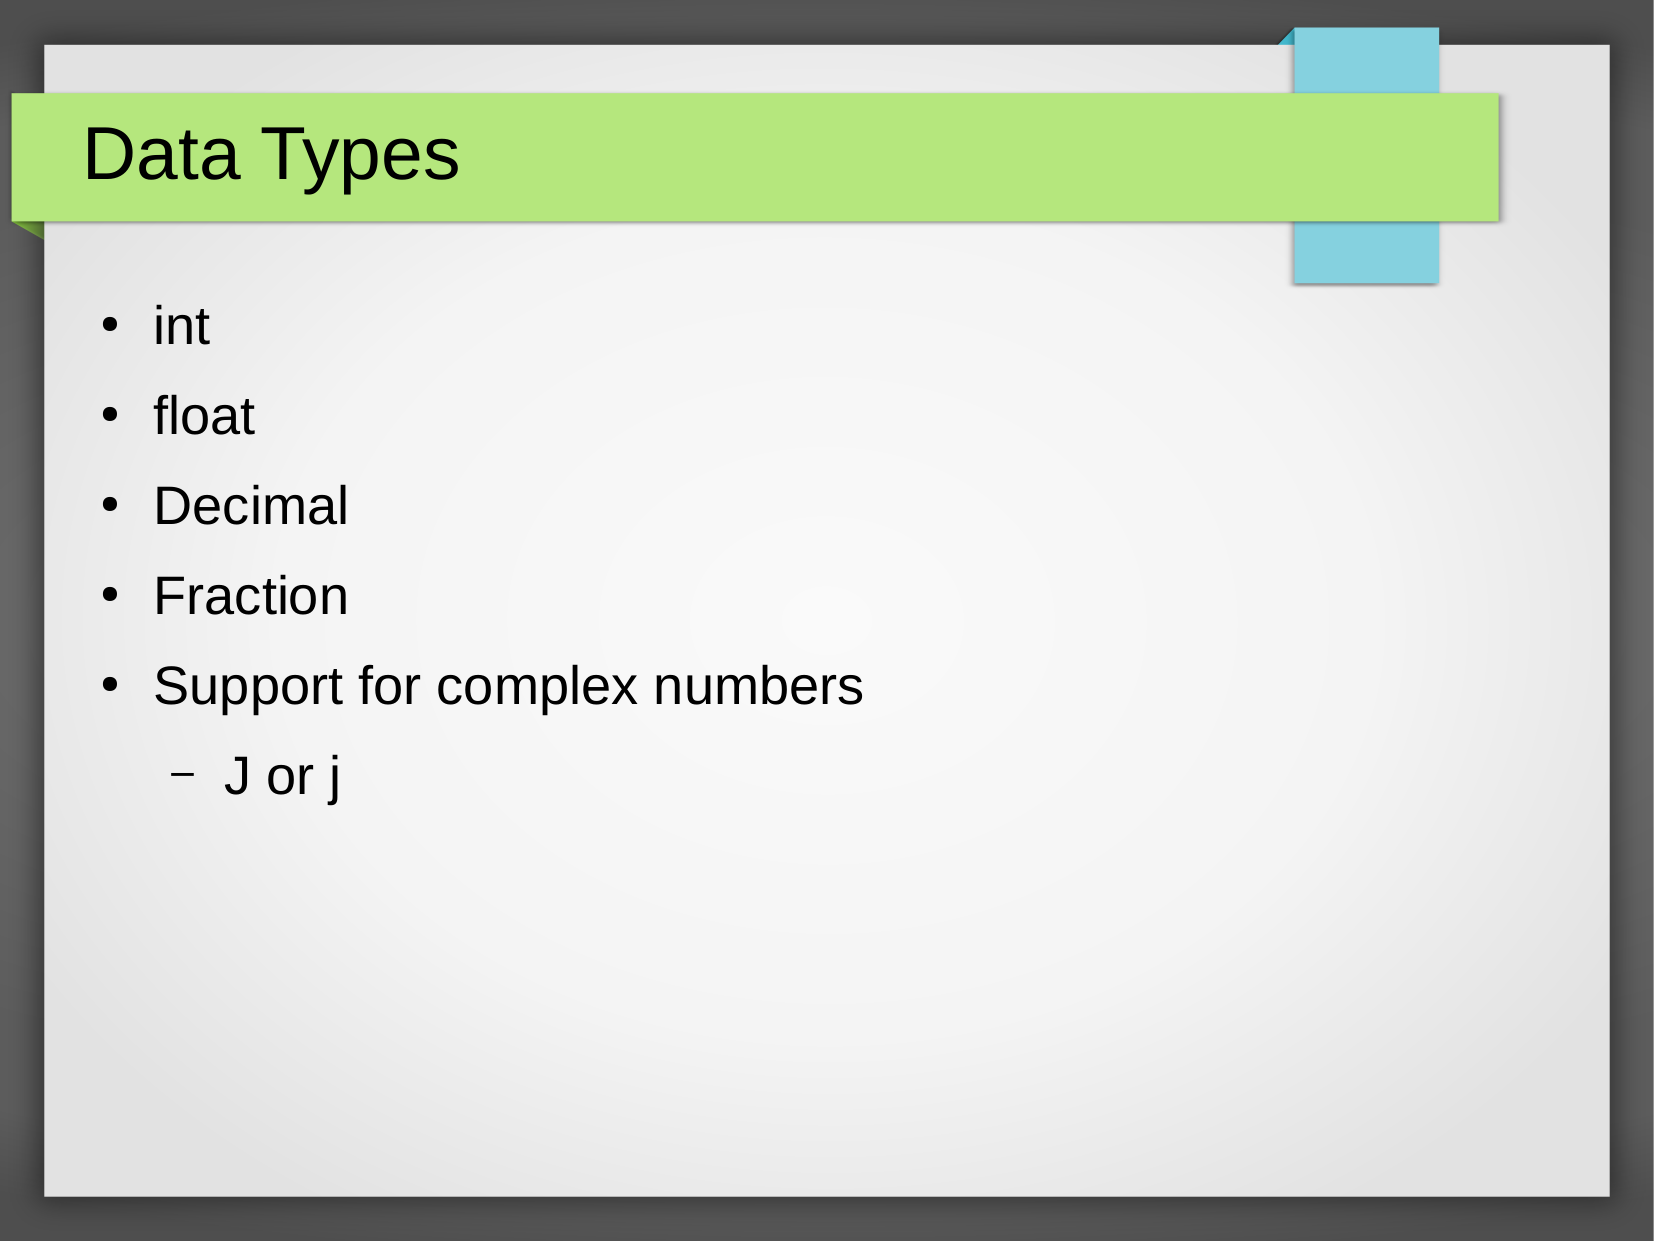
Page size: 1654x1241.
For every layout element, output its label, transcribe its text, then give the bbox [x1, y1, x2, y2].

picture [0, 0, 1654, 1241]
title Data Types [82, 94, 1264, 213]
list int float Decimal Fraction Support for complex numbers J or j [82, 295, 1571, 1015]
